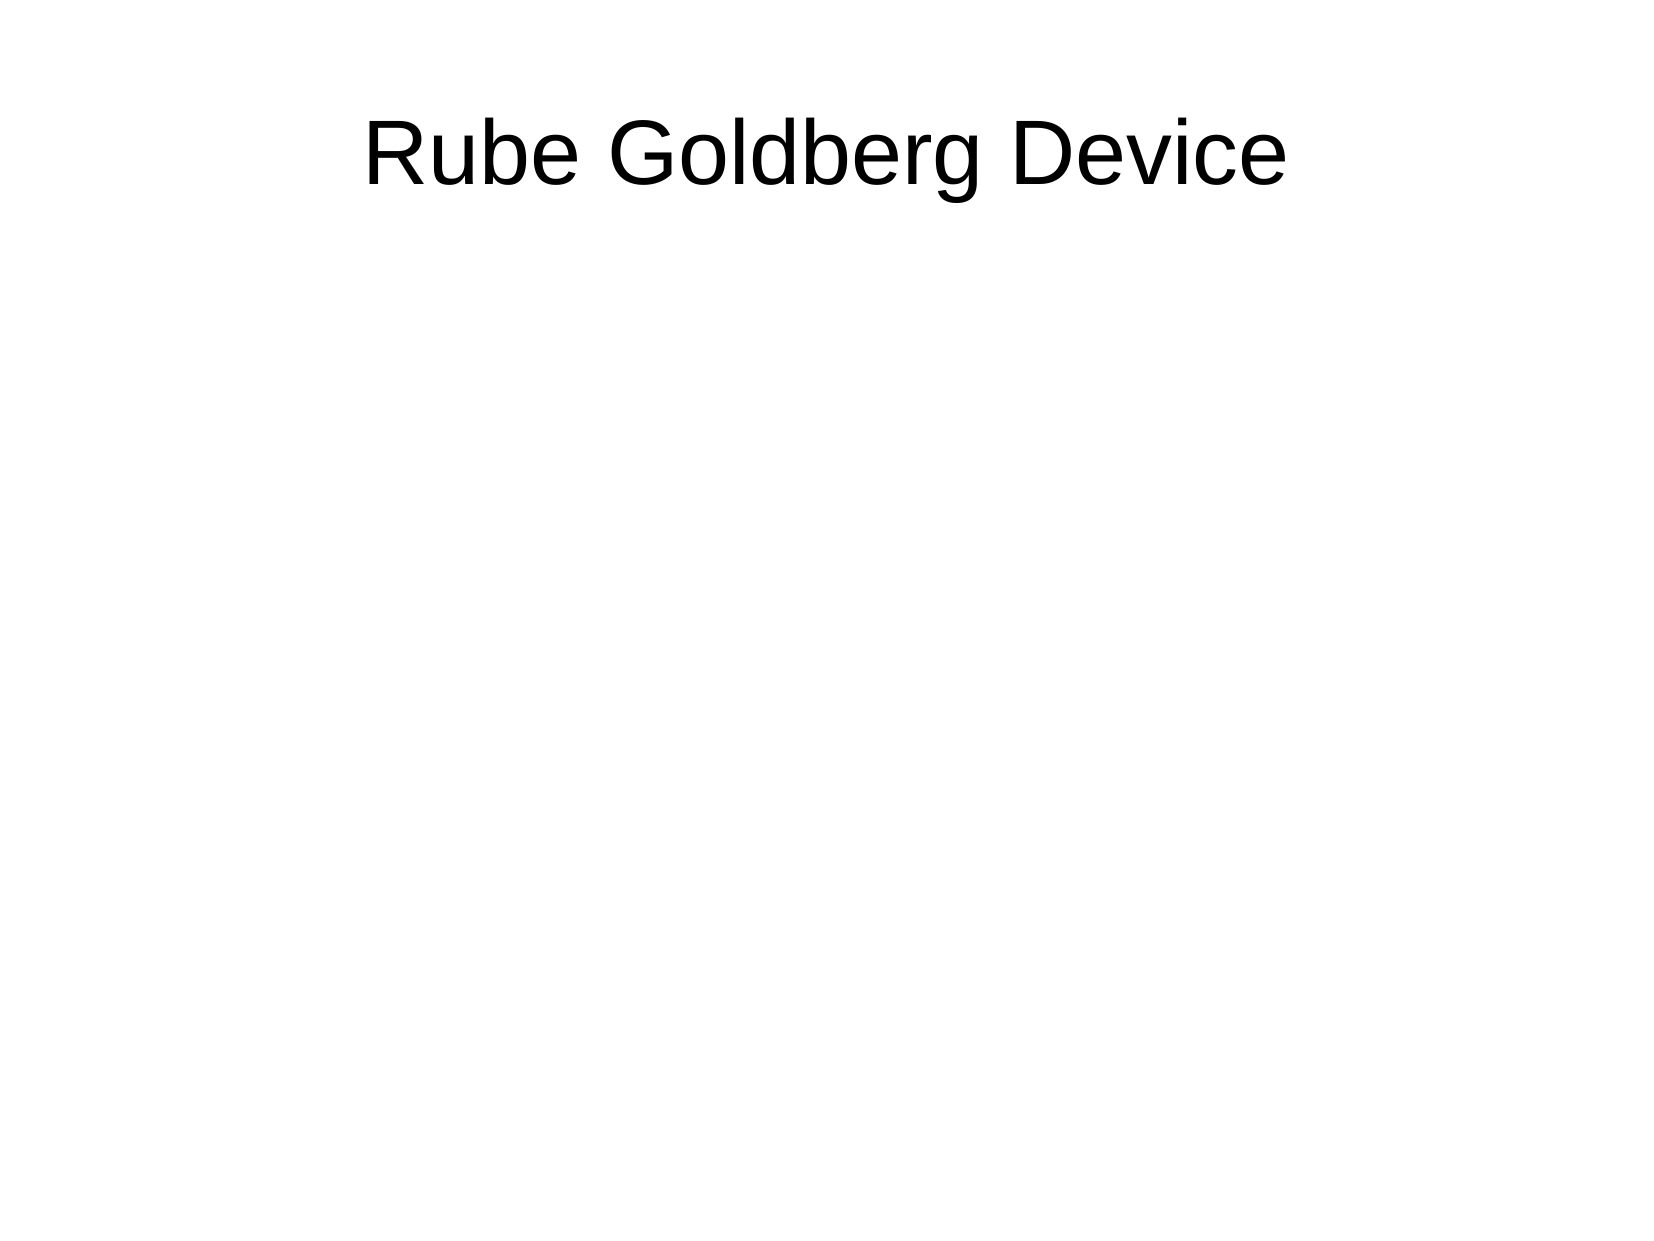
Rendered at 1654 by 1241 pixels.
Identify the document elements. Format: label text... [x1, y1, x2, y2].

title Rube Goldberg Device [82, 49, 1571, 257]
